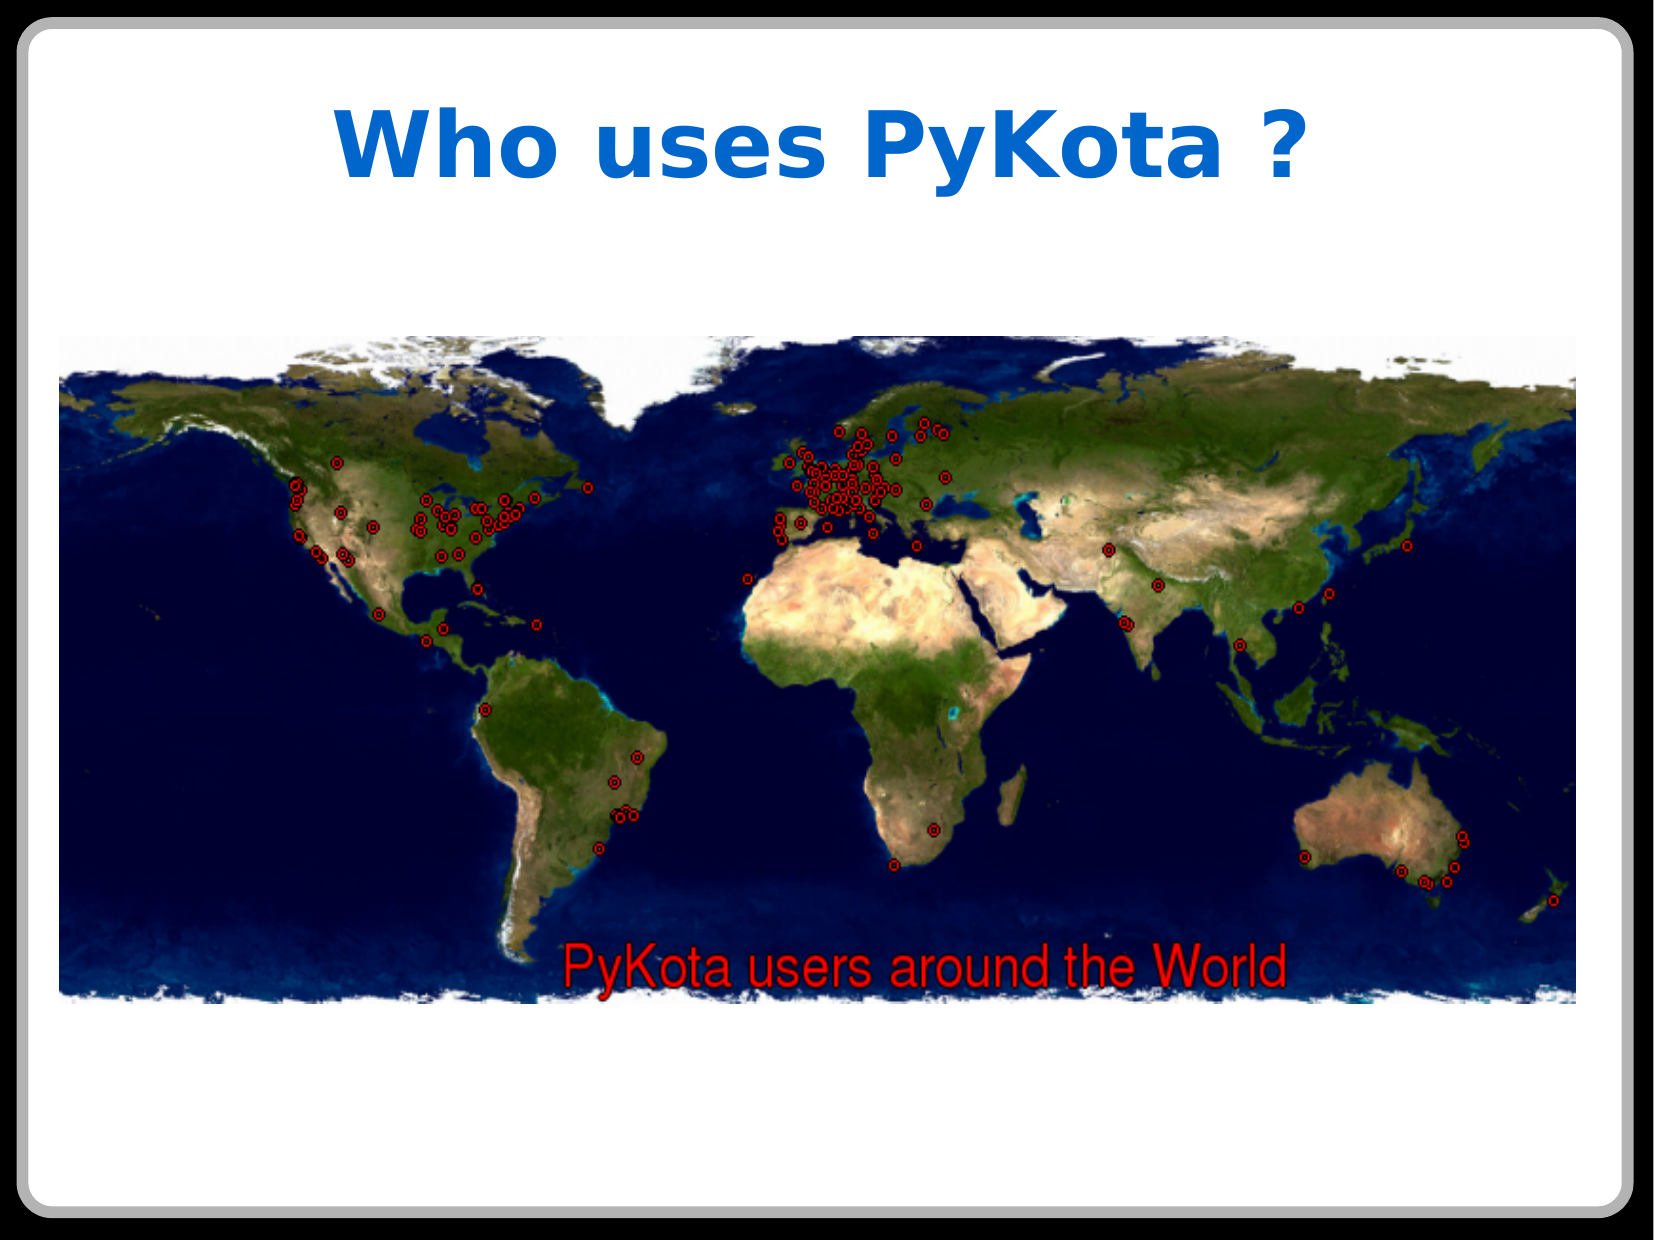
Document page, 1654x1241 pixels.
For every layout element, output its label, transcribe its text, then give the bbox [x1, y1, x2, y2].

title Who uses PyKota ? [67, 91, 1577, 199]
picture [59, 336, 1576, 1004]
